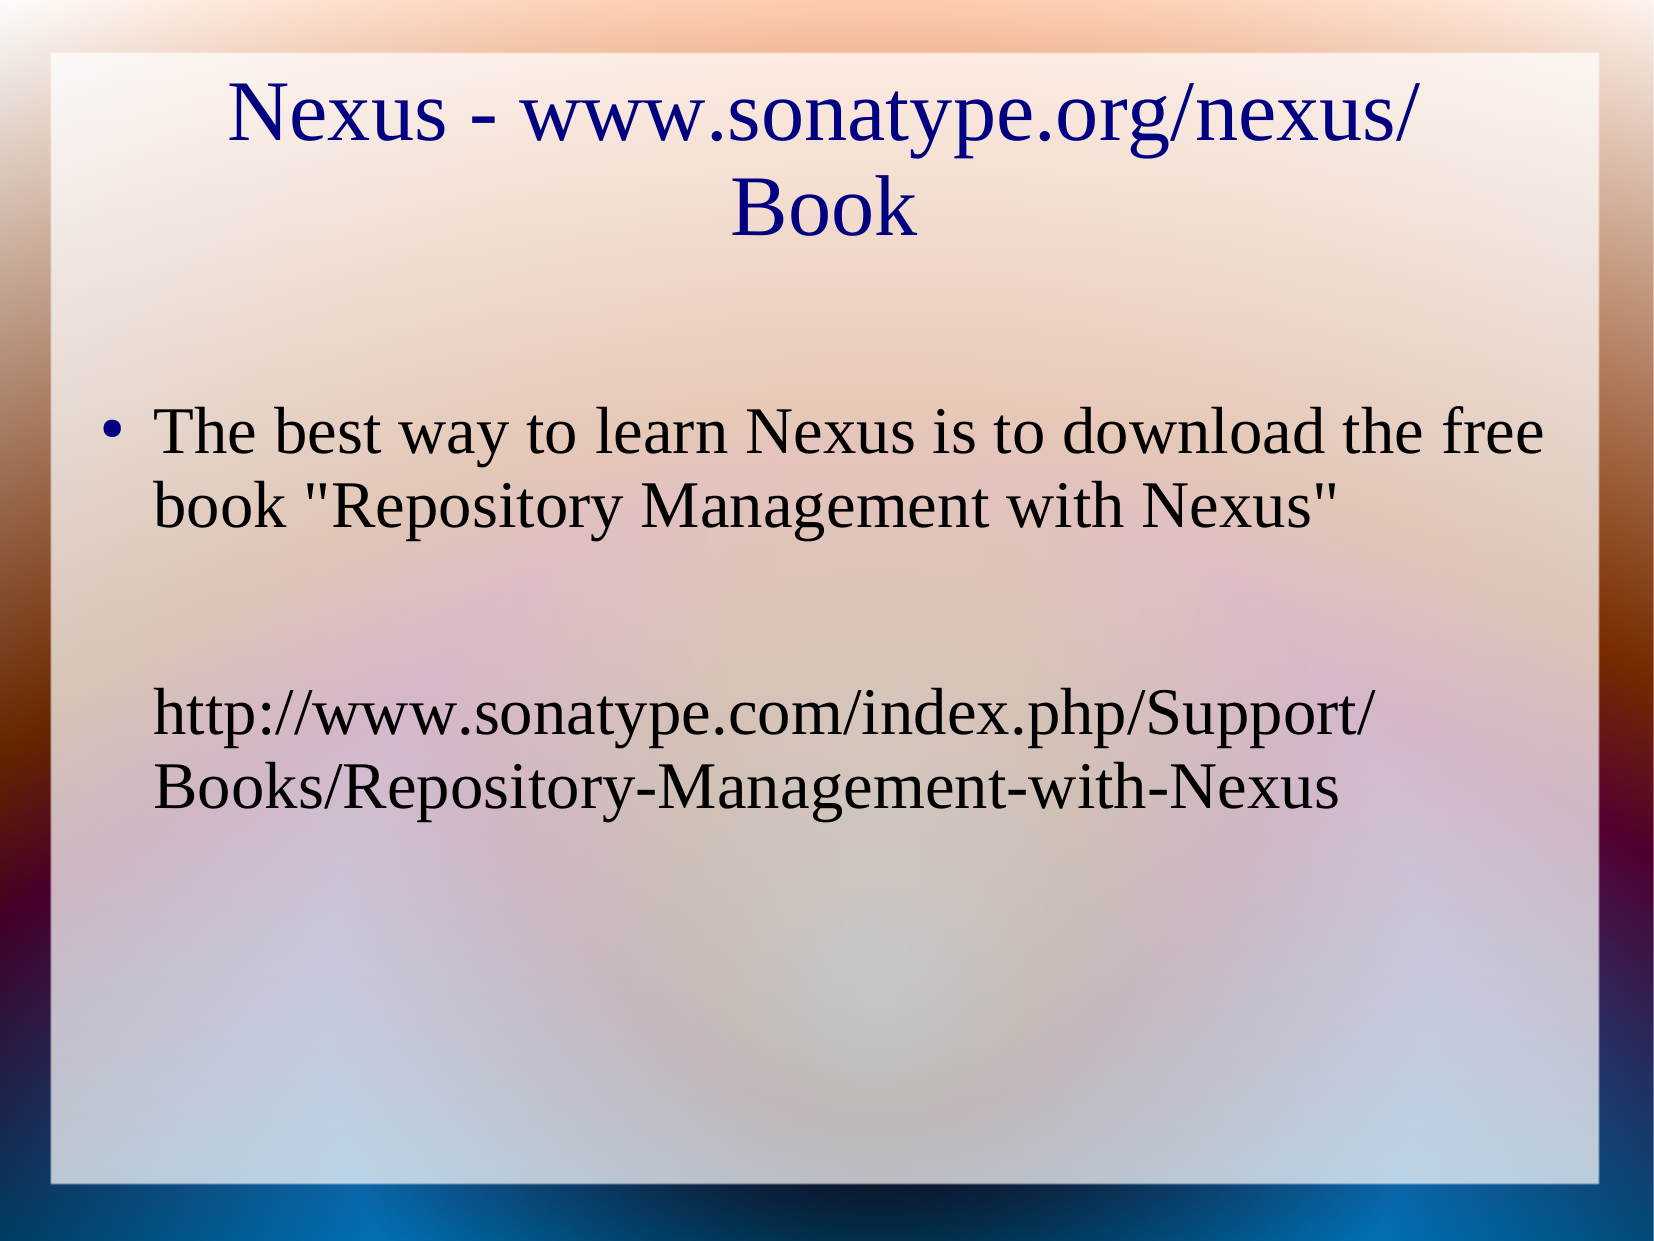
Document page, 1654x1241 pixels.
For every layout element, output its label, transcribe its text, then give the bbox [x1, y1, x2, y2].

picture [0, 0, 1654, 1241]
list The best way to learn Nexus is to download the free book "Repository Management with Nexus" http://www.sonatype.com/index.php/Support/Books/Repository-Management-with-Nexus [82, 290, 1571, 1034]
title Nexus - www.sonatype.org/nexus/ Book [80, 55, 1569, 263]
